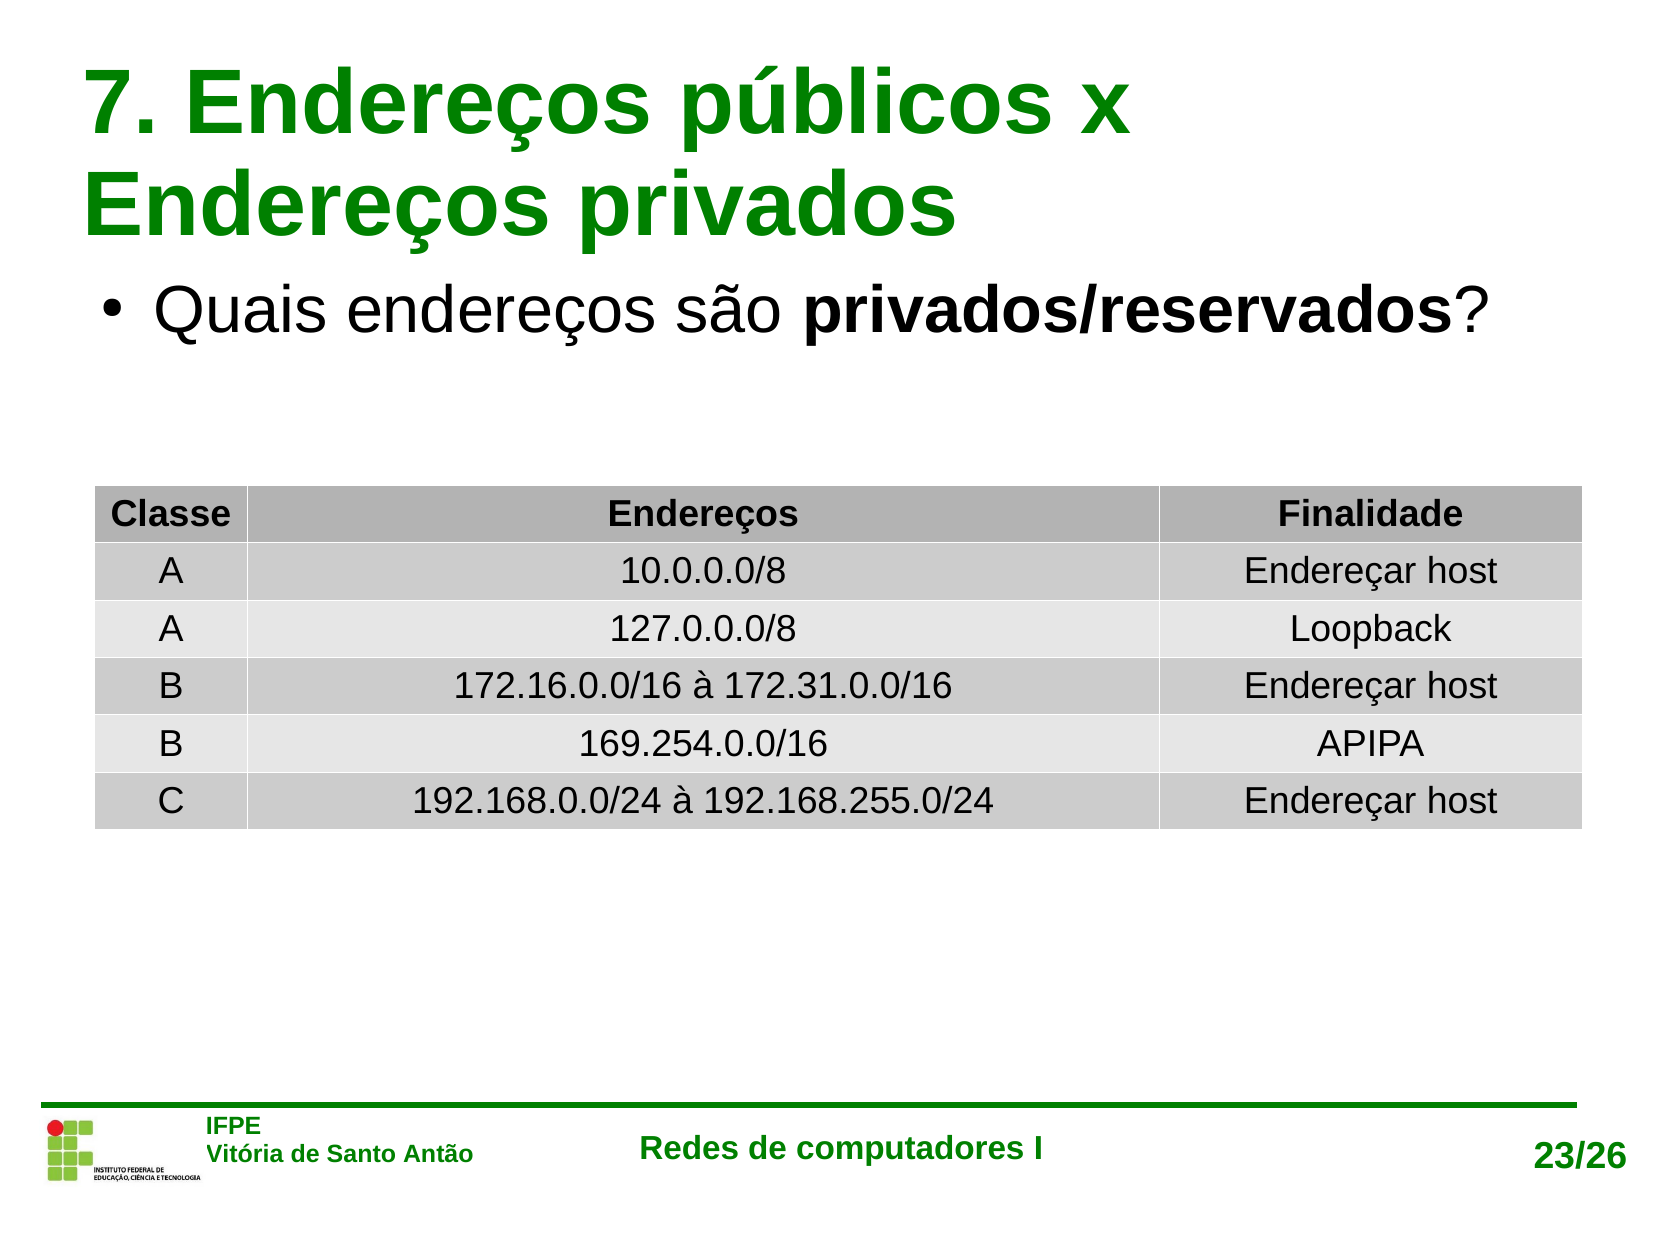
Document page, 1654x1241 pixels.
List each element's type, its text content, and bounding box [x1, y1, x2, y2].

picture [39, 1111, 207, 1191]
table_header Classe [95, 486, 247, 542]
table_header Finalidade [1160, 486, 1582, 542]
table_cell Endereçar host [1160, 773, 1582, 829]
table_cell A [95, 601, 247, 657]
table_cell C [95, 773, 247, 829]
table_cell Endereçar host [1160, 543, 1582, 600]
list Quais endereços são privados/reservados? [82, 272, 1571, 663]
table_cell 169.254.0.0/16 [248, 715, 1159, 772]
table_cell 10.0.0.0/8 [248, 543, 1159, 600]
table_cell B [95, 715, 247, 772]
table_cell A [95, 543, 247, 600]
table_cell 127.0.0.0/8 [248, 601, 1159, 657]
table_cell 172.16.0.0/16 à 172.31.0.0/16 [248, 658, 1159, 714]
table_header Endereços [248, 486, 1159, 542]
table_cell Loopback [1160, 601, 1582, 657]
title 7. Endereços públicos x Endereços privados [82, 49, 1571, 257]
table_cell APIPA [1160, 715, 1582, 772]
table_cell B [95, 658, 247, 714]
table_cell Endereçar host [1160, 658, 1582, 714]
table_cell 192.168.0.0/24 à 192.168.255.0/24 [248, 773, 1159, 829]
